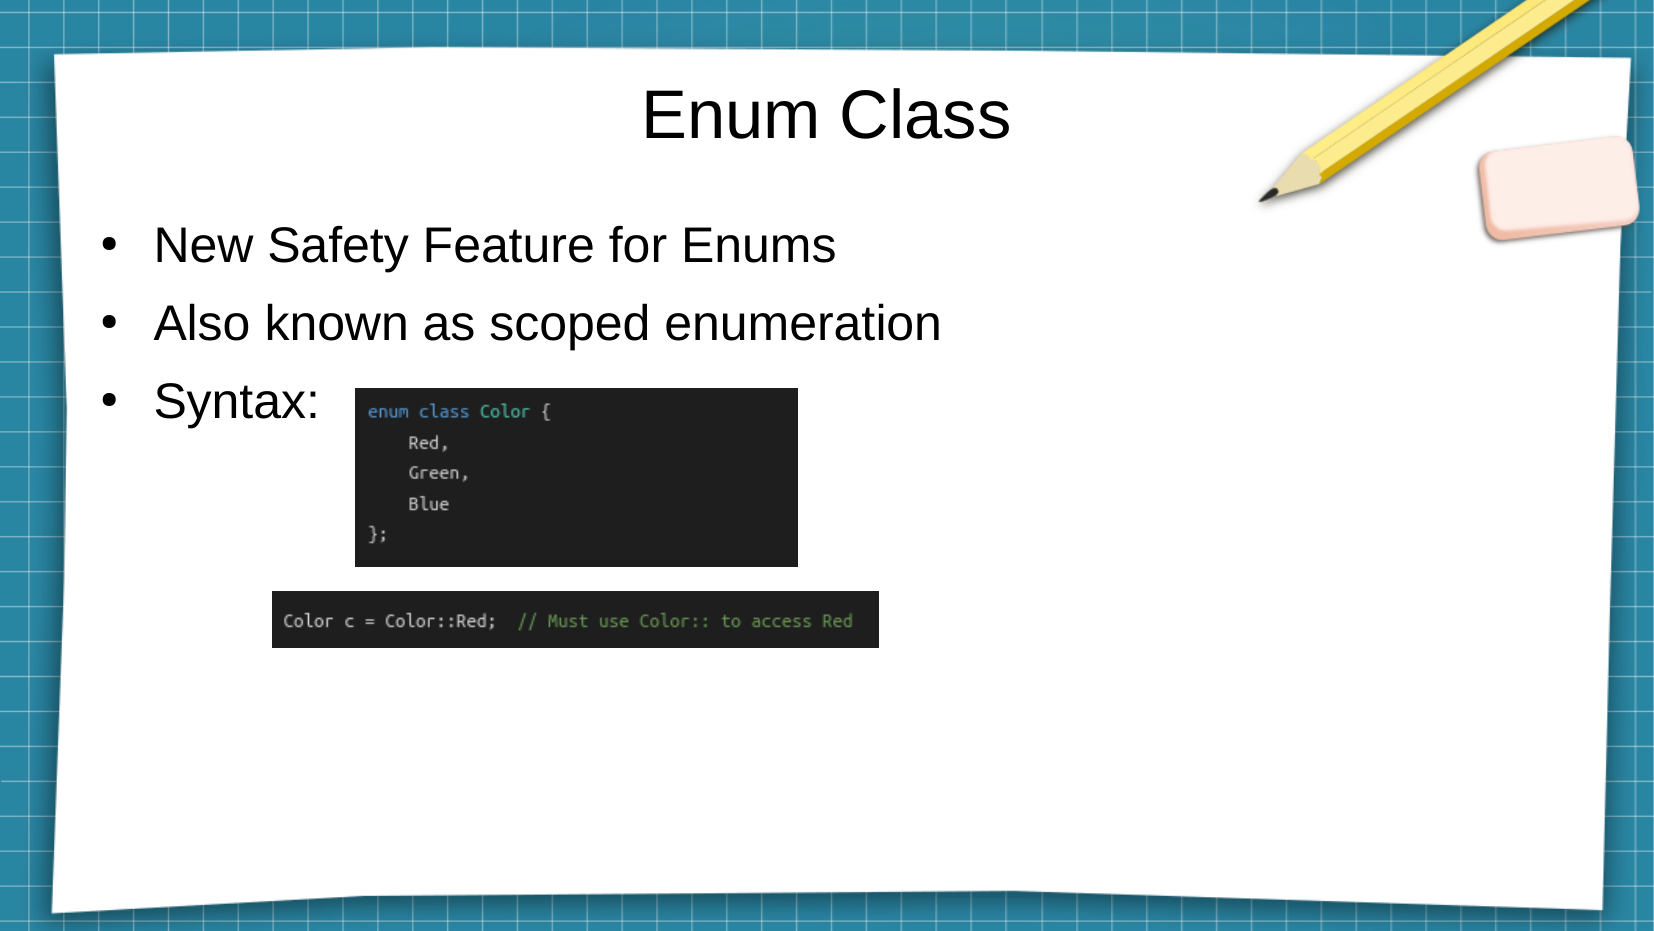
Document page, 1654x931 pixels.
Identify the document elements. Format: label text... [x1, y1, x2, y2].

list New Safety Feature for Enums Also known as scoped enumeration Syntax: [82, 217, 1571, 758]
title Enum Class [82, 37, 1571, 193]
picture [0, 0, 1654, 931]
